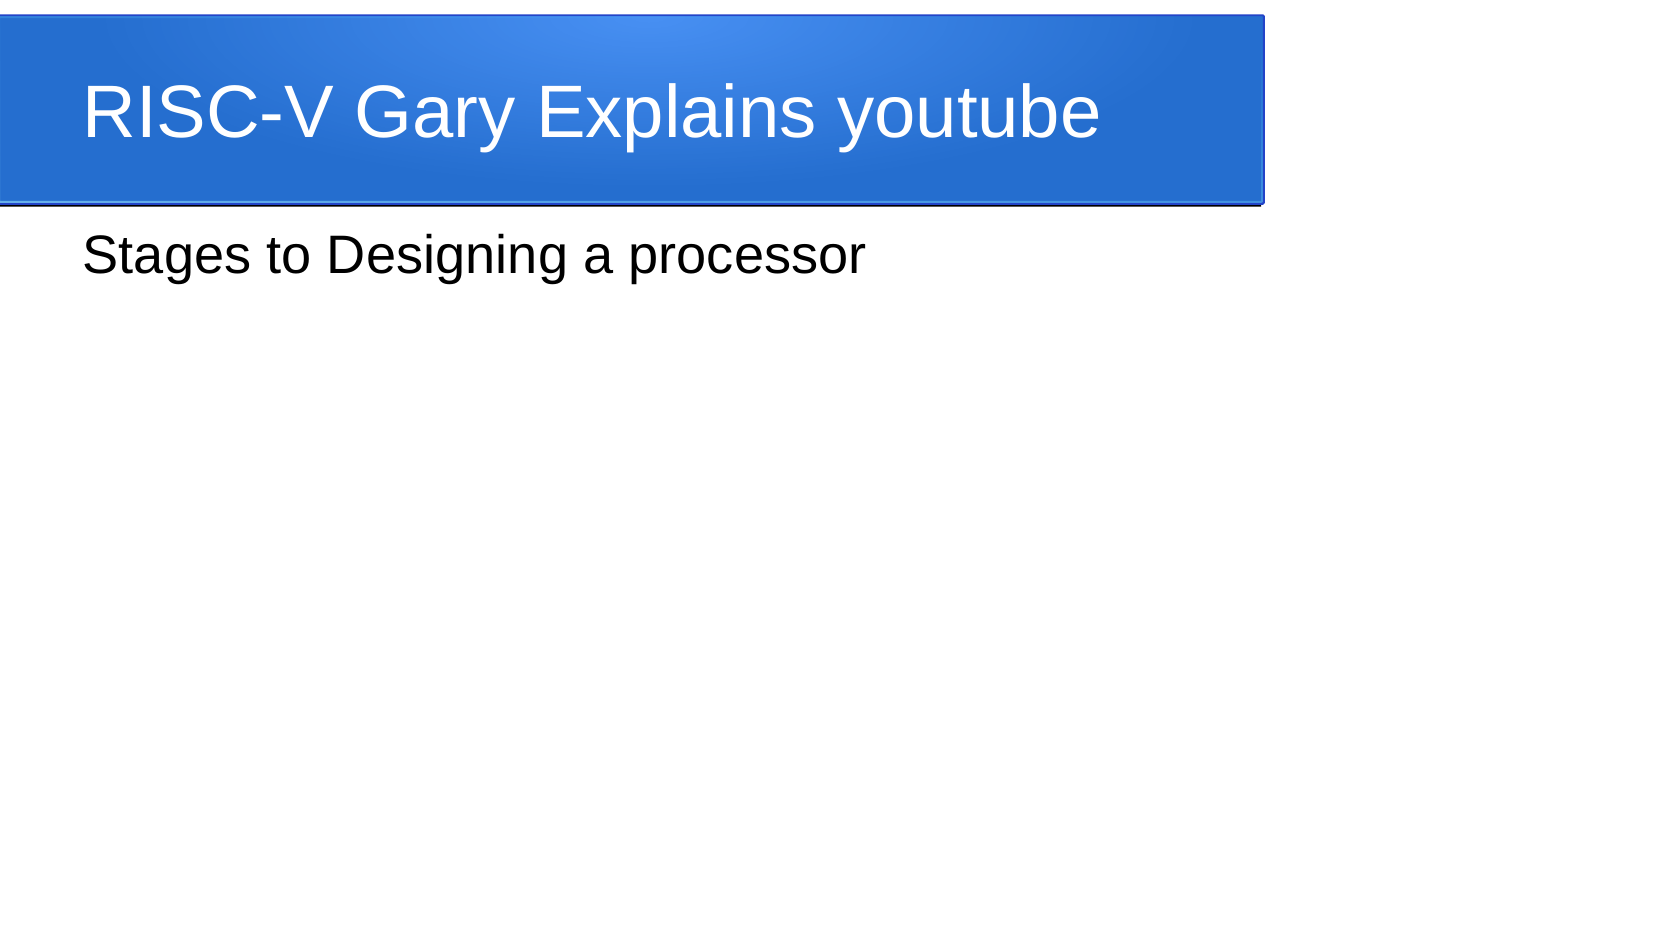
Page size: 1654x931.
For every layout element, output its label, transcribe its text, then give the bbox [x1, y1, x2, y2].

list Stages to Designing a processor [82, 224, 1571, 764]
title RISC-V Gary Explains youtube [82, 35, 1235, 189]
